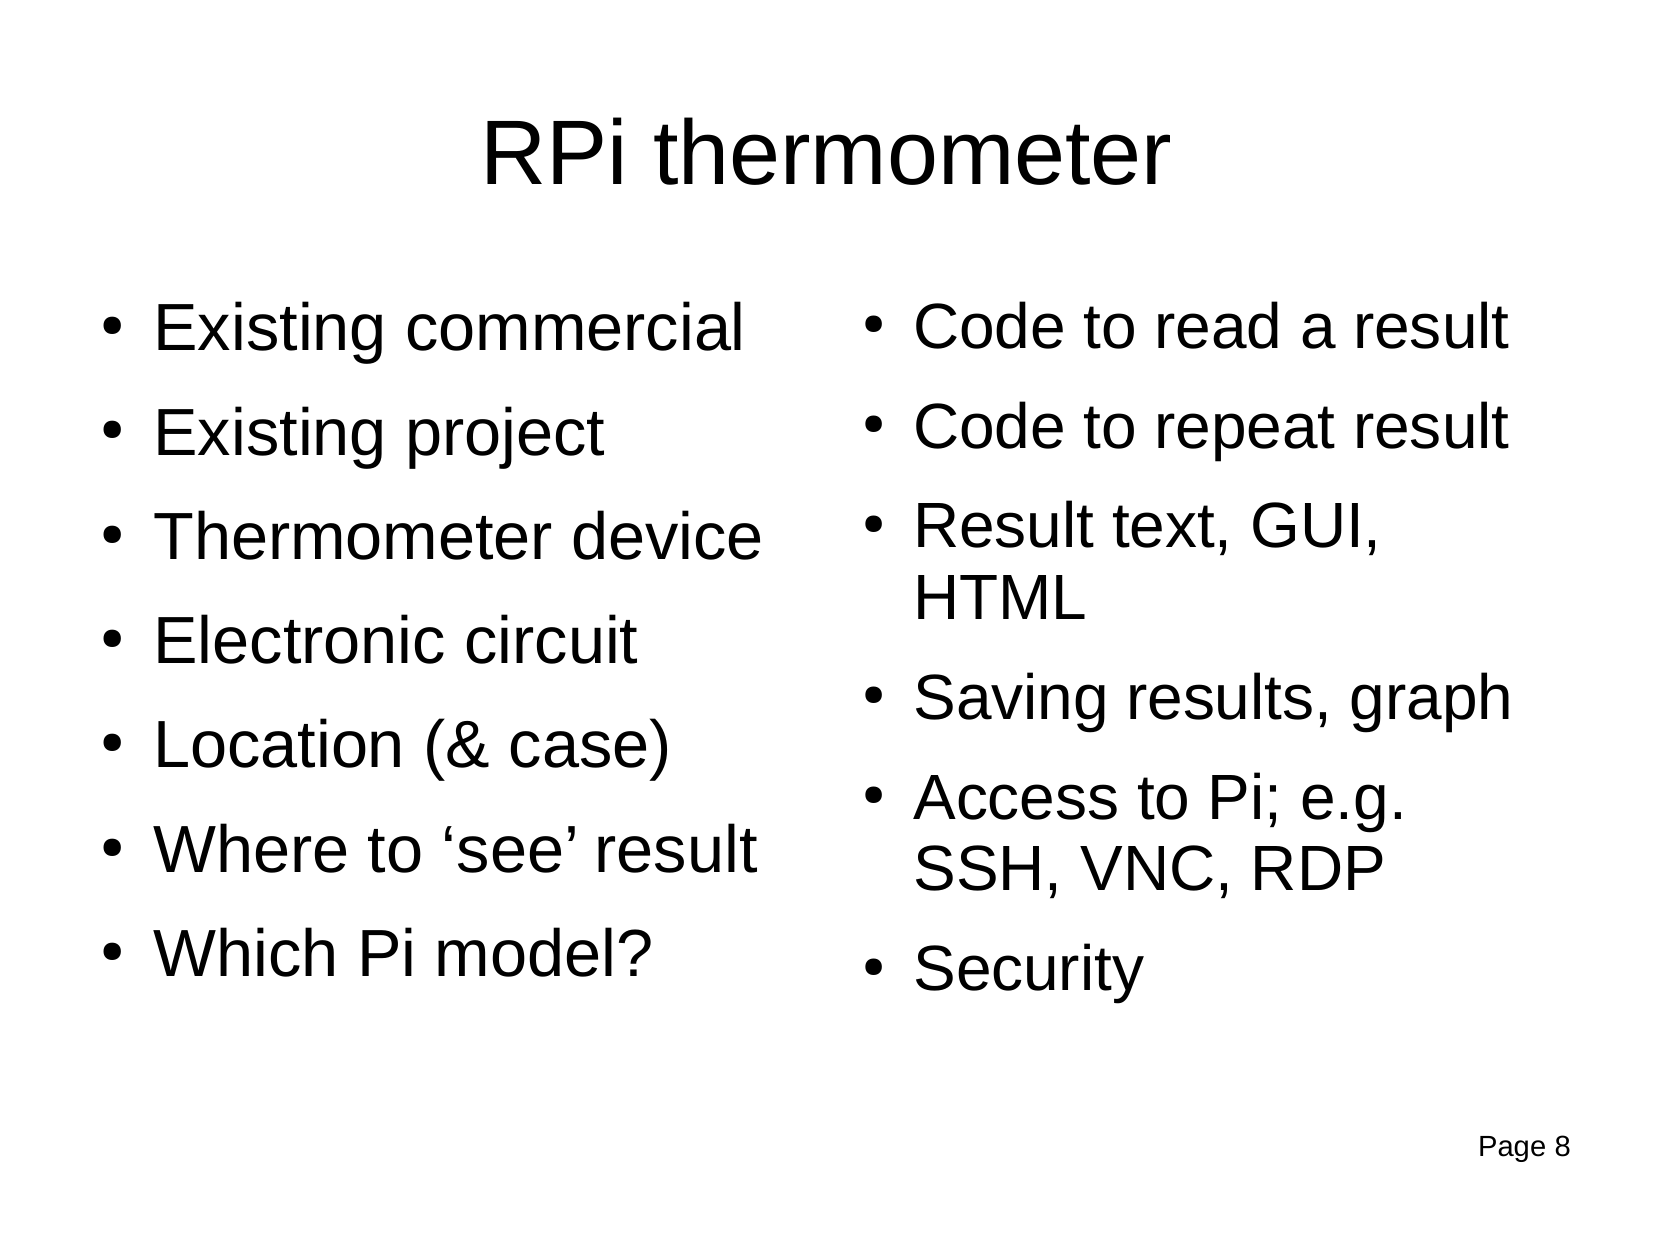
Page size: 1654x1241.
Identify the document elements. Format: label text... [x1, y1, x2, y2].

title RPi thermometer [82, 49, 1571, 257]
list Code to read a result Code to repeat result Result text, GUI, HTML Saving results, graph Access to Pi; e.g. SSH, VNC, RDP Security [845, 290, 1572, 1010]
list Existing commercial Existing project Thermometer device Electronic circuit Location (& case) Where to ‘see’ result Which Pi model? [82, 290, 809, 1010]
